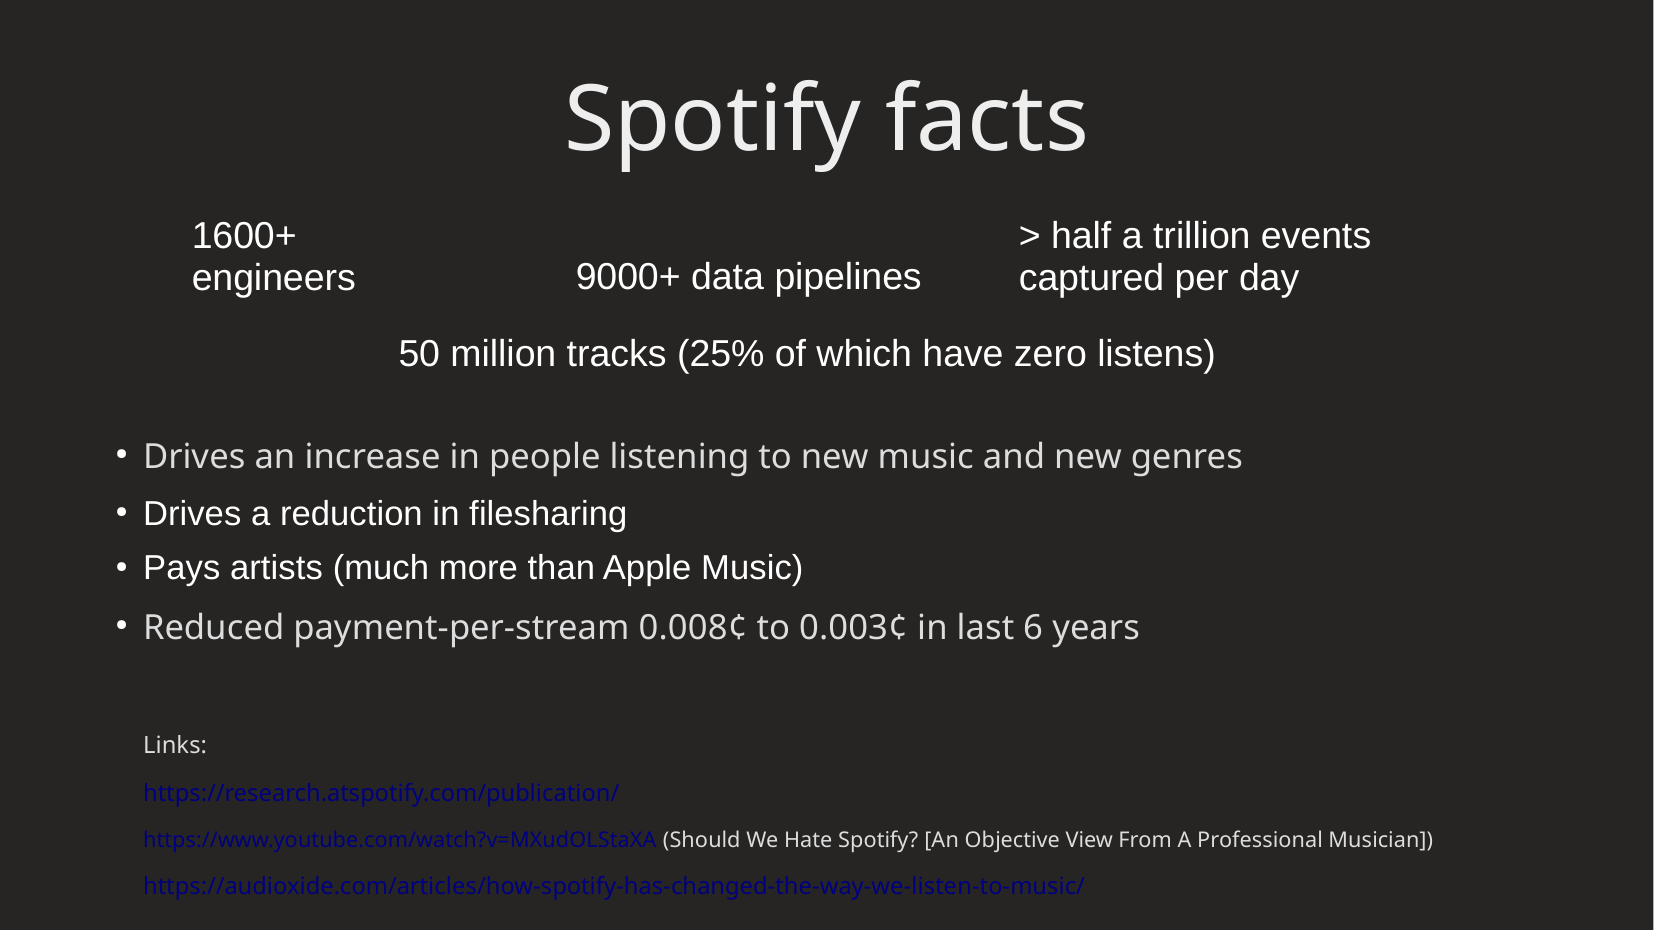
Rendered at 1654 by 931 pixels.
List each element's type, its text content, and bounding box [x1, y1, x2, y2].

text_box 1600+ engineers [177, 206, 384, 306]
list Drives an increase in people listening to new music and new genres Drives a reduction in filesharing Pays artists (much more than Apple Music) Reduced payment-per-stream 0.008¢ to 0.003¢ in last 6 years Links: https://research.atspotify.com/publication/ https://www.youtube.com/watch?v=MXudOLStaXA (Should We Hate Spotify? [An Objective View From A Professional Musician]) https://audioxide.com/articles/how-spotify-has-changed-the-way-we-listen-to-music/ [106, 431, 1595, 904]
title Spotify facts [82, 37, 1571, 193]
text_box 9000+ data pipelines [561, 247, 945, 324]
text_box 50 million tracks (25% of which have zero listens) [383, 324, 1300, 466]
text_box > half a trillion events captured per day [1003, 206, 1388, 432]
